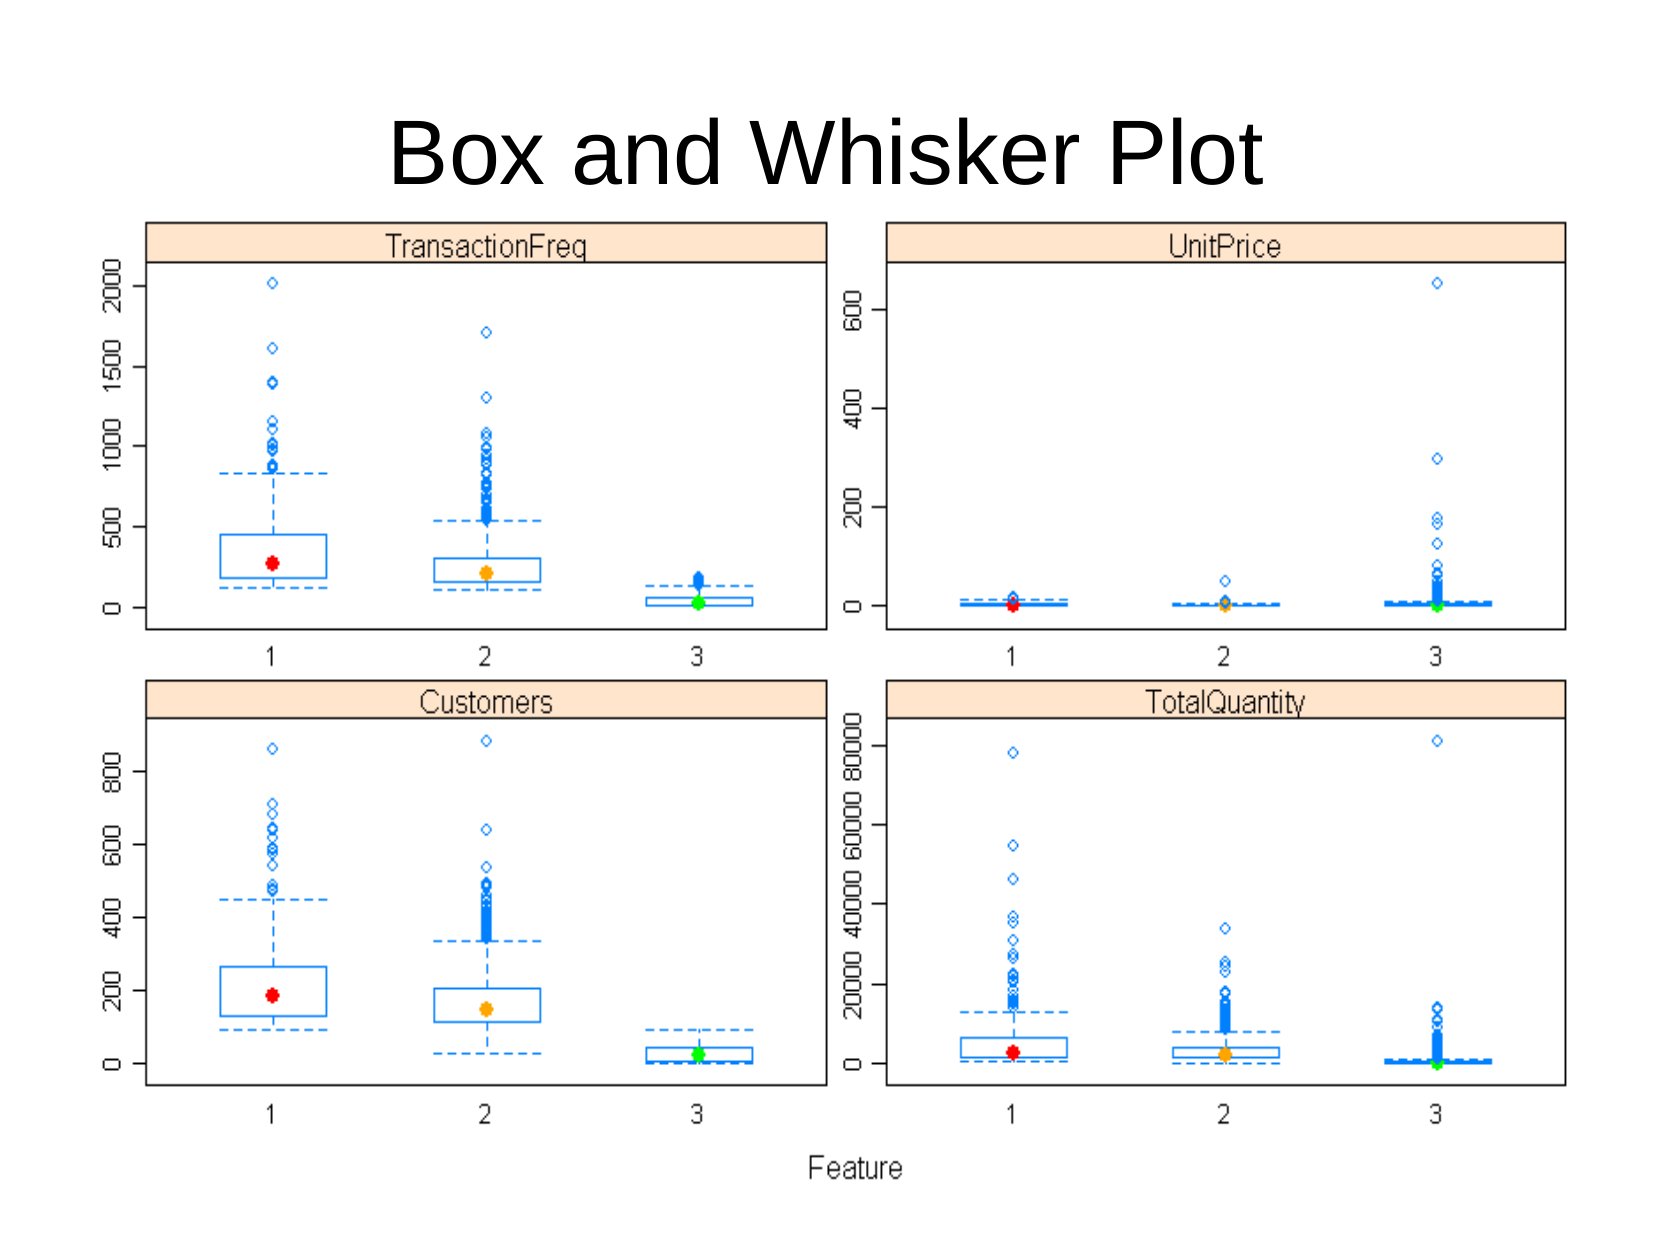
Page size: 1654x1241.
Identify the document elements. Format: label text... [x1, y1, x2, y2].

title Box and Whisker Plot [82, 49, 1571, 257]
picture [59, 177, 1595, 1211]
